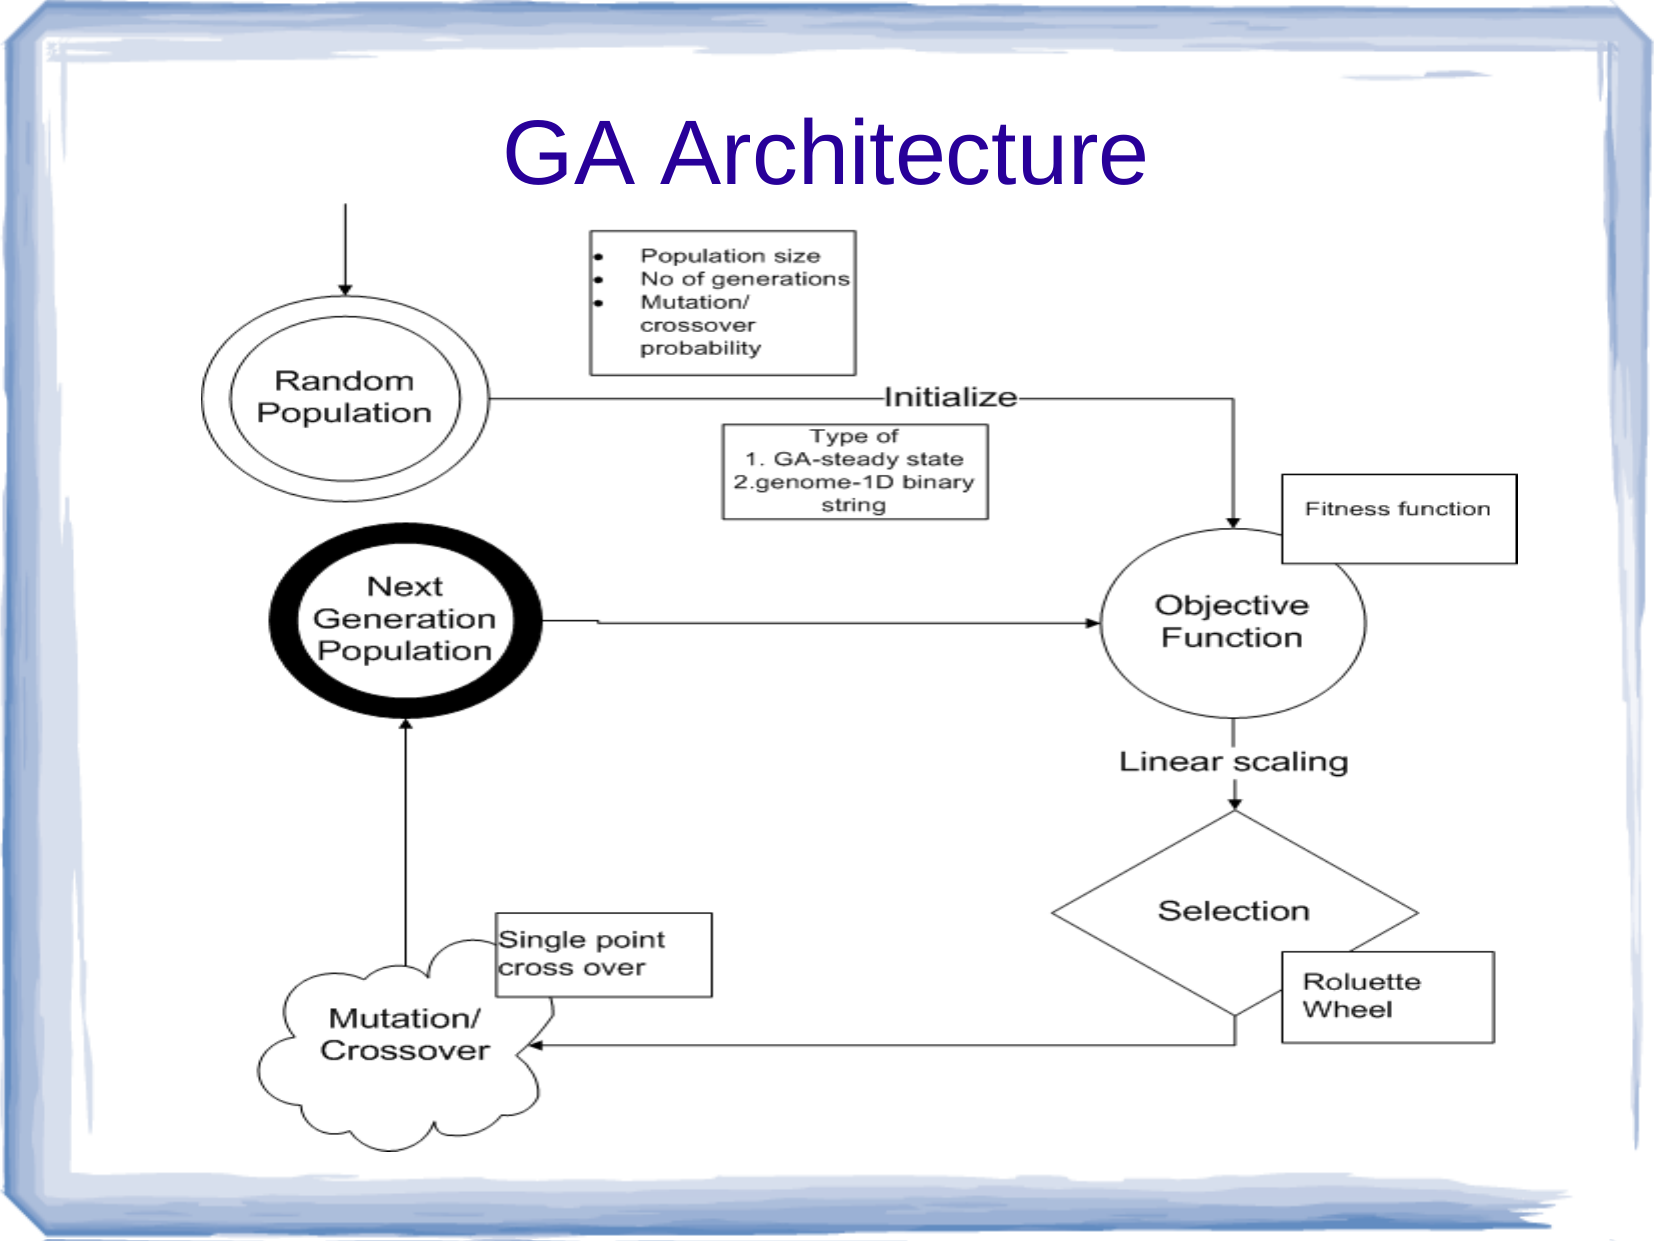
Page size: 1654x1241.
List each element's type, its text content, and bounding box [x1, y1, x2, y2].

picture [0, 0, 1654, 1241]
title GA Architecture [82, 56, 1571, 250]
